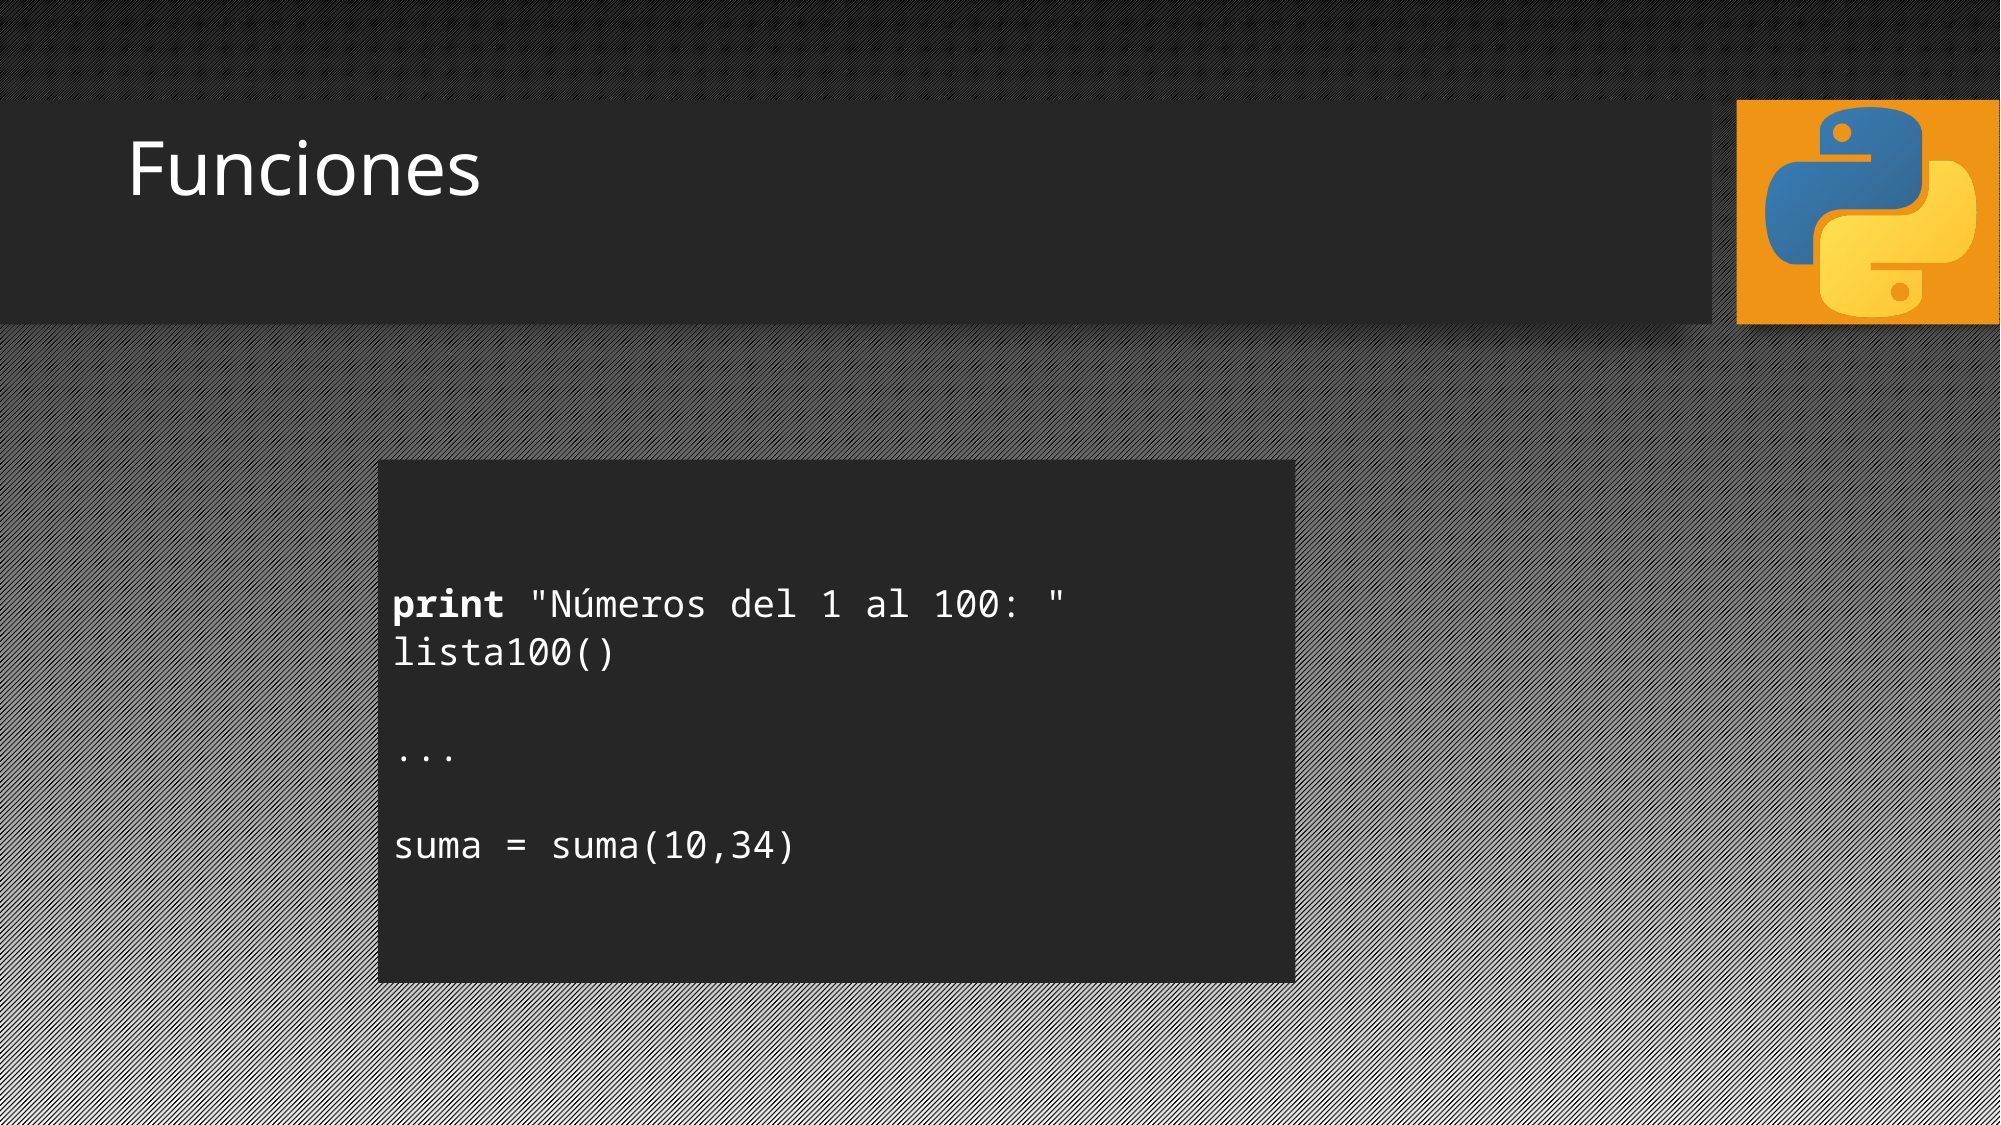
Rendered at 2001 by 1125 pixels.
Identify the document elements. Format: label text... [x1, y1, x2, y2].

title Funciones [111, 123, 1689, 301]
picture [0, 0, 2000, 1125]
list [111, 383, 1879, 1078]
picture [1765, 107, 1977, 318]
text_box print "Números del 1 al 100: " lista100() ... suma = suma(10,34) [377, 459, 1296, 983]
